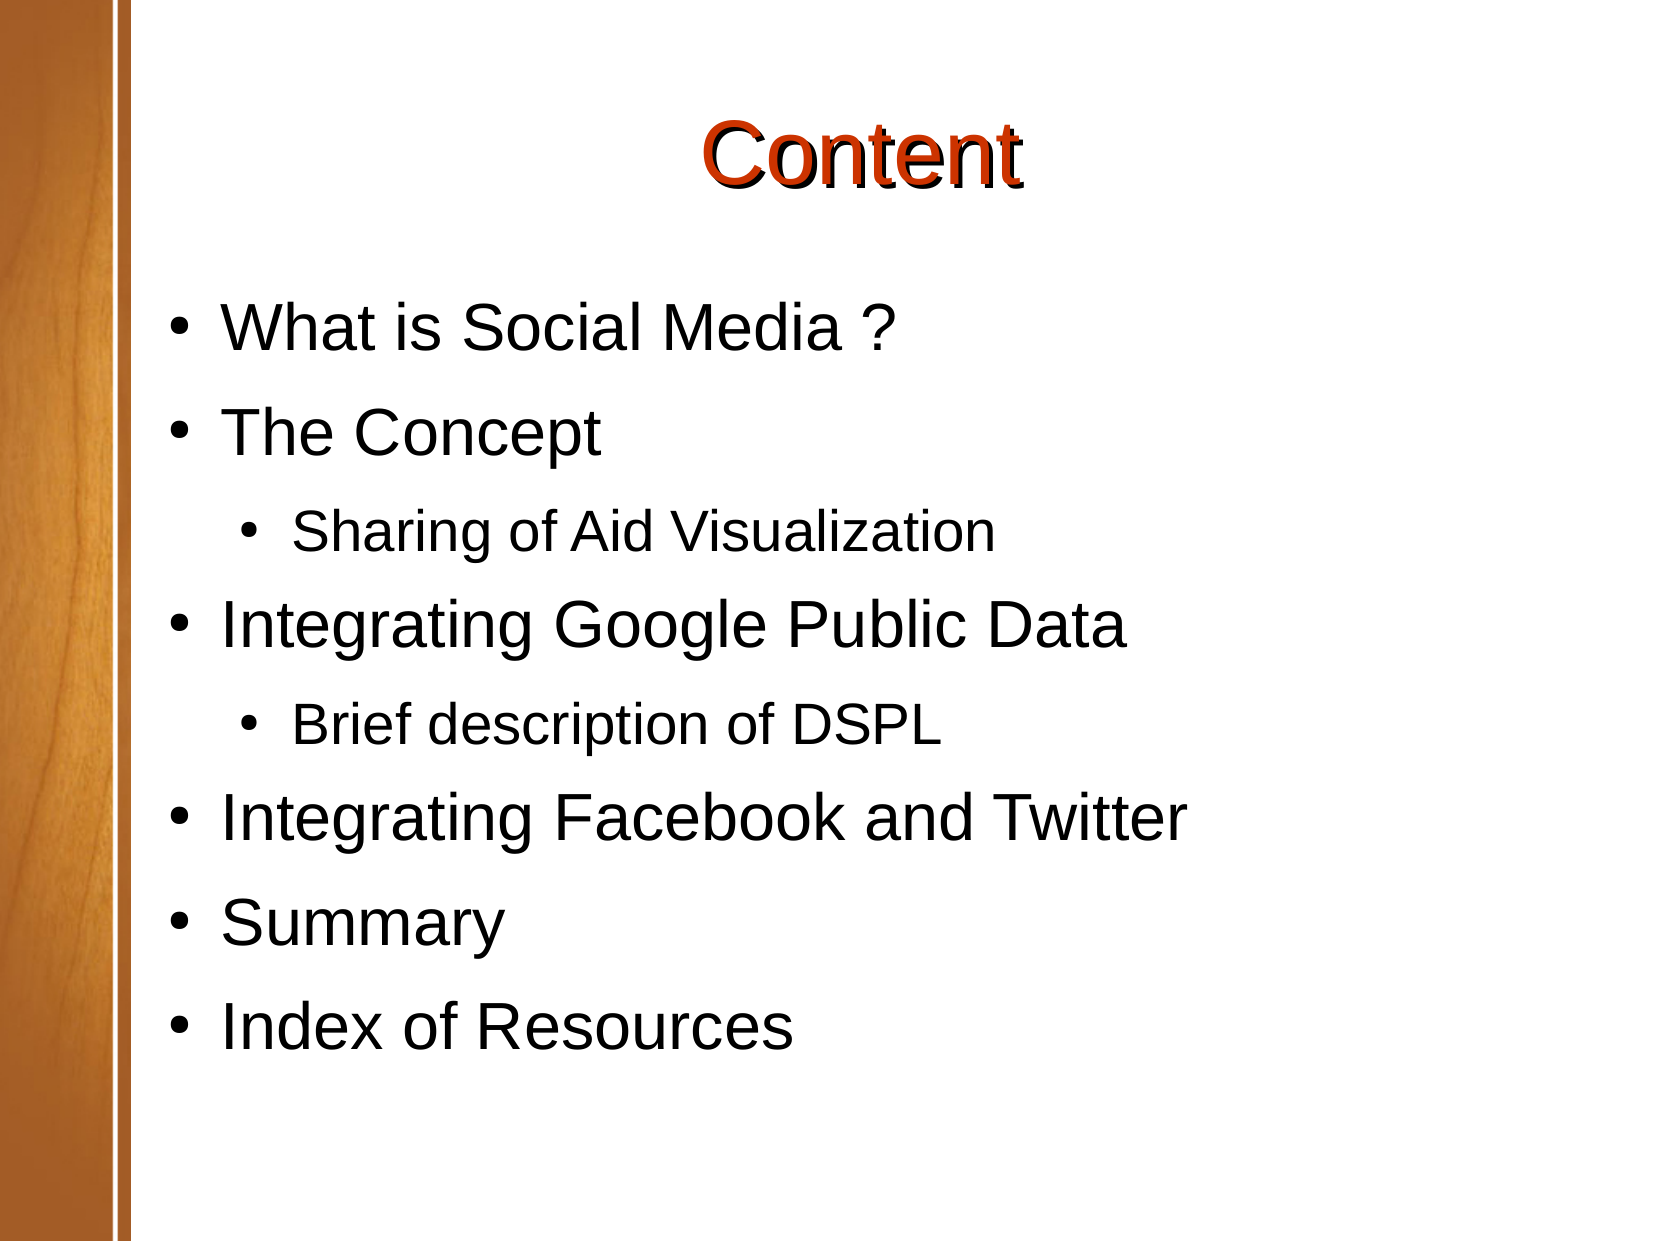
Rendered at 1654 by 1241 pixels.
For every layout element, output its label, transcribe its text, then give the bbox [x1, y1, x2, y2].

picture [0, 0, 131, 1241]
title Content [150, 56, 1571, 250]
list What is Social Media ? The Concept Sharing of Aid Visualization Integrating Google Public Data Brief description of DSPL Integrating Facebook and Twitter Summary Index of Resources [150, 290, 1571, 1094]
